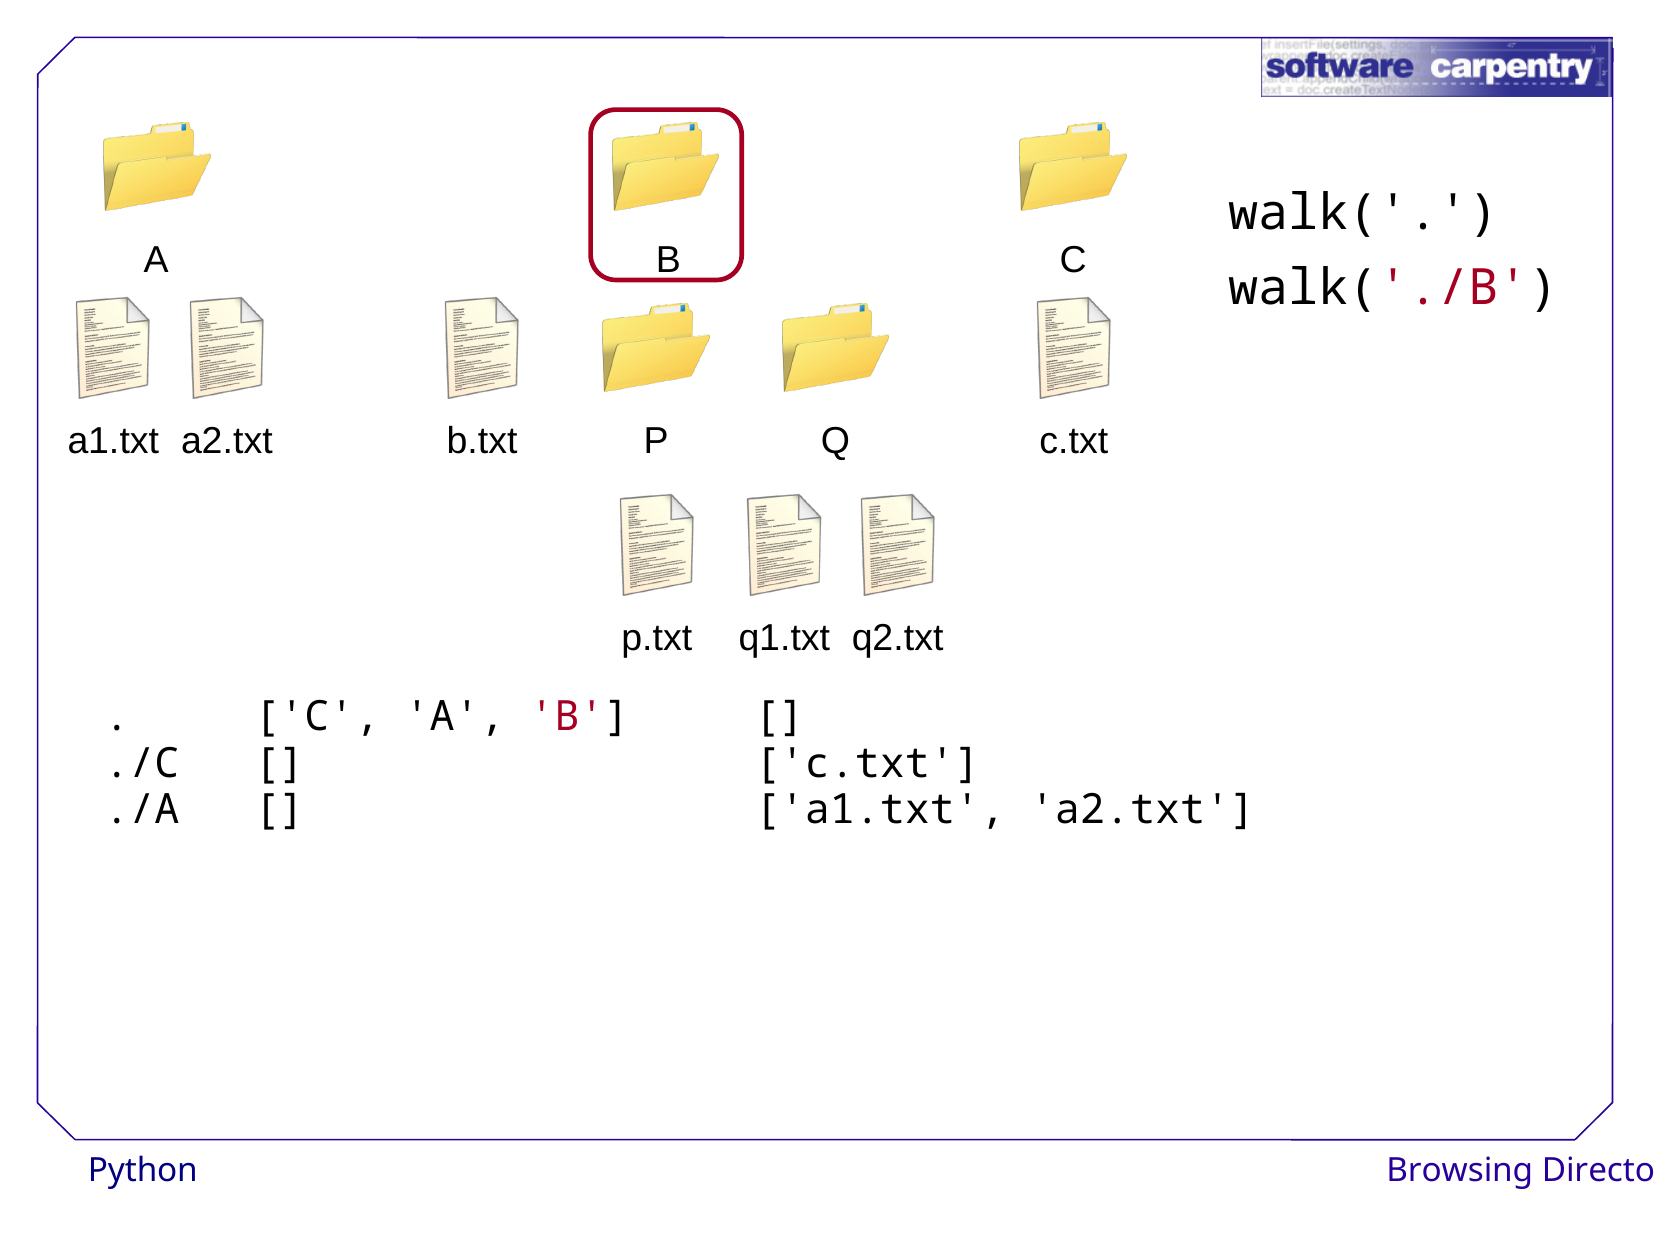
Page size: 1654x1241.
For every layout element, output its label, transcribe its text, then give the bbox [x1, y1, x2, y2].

picture [56, 290, 284, 404]
picture [727, 487, 955, 602]
text_box a2.txt [175, 412, 288, 470]
text_box Q [805, 412, 865, 470]
text_box c.txt [1024, 412, 1124, 470]
picture [99, 108, 215, 224]
picture [778, 289, 893, 405]
picture [1017, 290, 1131, 404]
picture [600, 487, 714, 602]
text_box B [640, 231, 696, 277]
text_box walk('.') walk('./B') [1214, 156, 1517, 252]
text_box B [640, 283, 696, 290]
picture [608, 112, 723, 224]
picture [1261, 39, 1613, 97]
text_box q1.txt [723, 609, 846, 668]
text_box A [128, 231, 184, 290]
text_box a1.txt [52, 412, 175, 470]
text_box q2.txt [846, 609, 959, 668]
text_box b.txt [431, 412, 533, 470]
text_box C [1044, 231, 1102, 290]
text_box . ['C', 'A', 'B'] [] ./C [] ['c.txt'] ./A [] ['a1.txt', 'a2.txt'] [89, 686, 1512, 1150]
picture [598, 289, 714, 405]
picture [425, 290, 539, 404]
text_box p.txt [606, 609, 708, 668]
picture [1015, 108, 1131, 224]
text_box P [628, 412, 684, 470]
